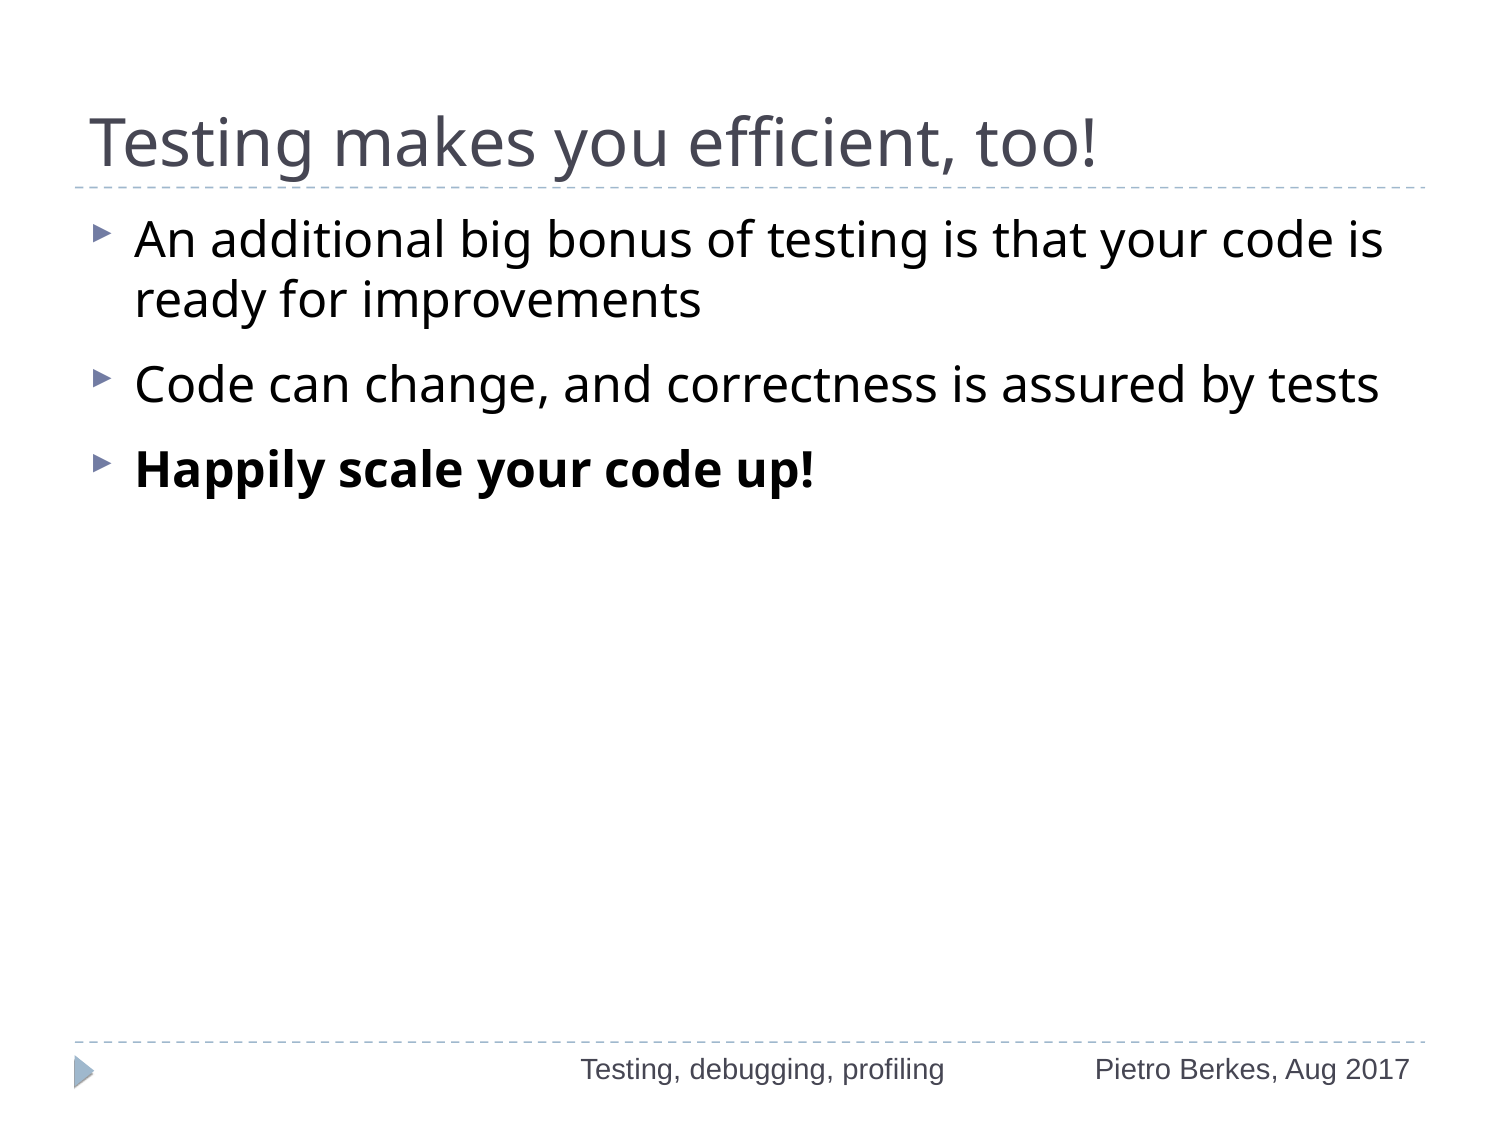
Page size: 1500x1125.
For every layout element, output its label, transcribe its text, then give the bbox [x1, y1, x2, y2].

title Testing makes you efficient, too! [75, 24, 1425, 188]
footer Testing, debugging, profiling [475, 1042, 1051, 1103]
slide_number Pietro Berkes, Aug 2017 [1051, 1042, 1426, 1103]
list An additional big bonus of testing is that your code is ready for improvements Code can change, and correctness is assured by tests Happily scale your code up! [75, 200, 1425, 1010]
